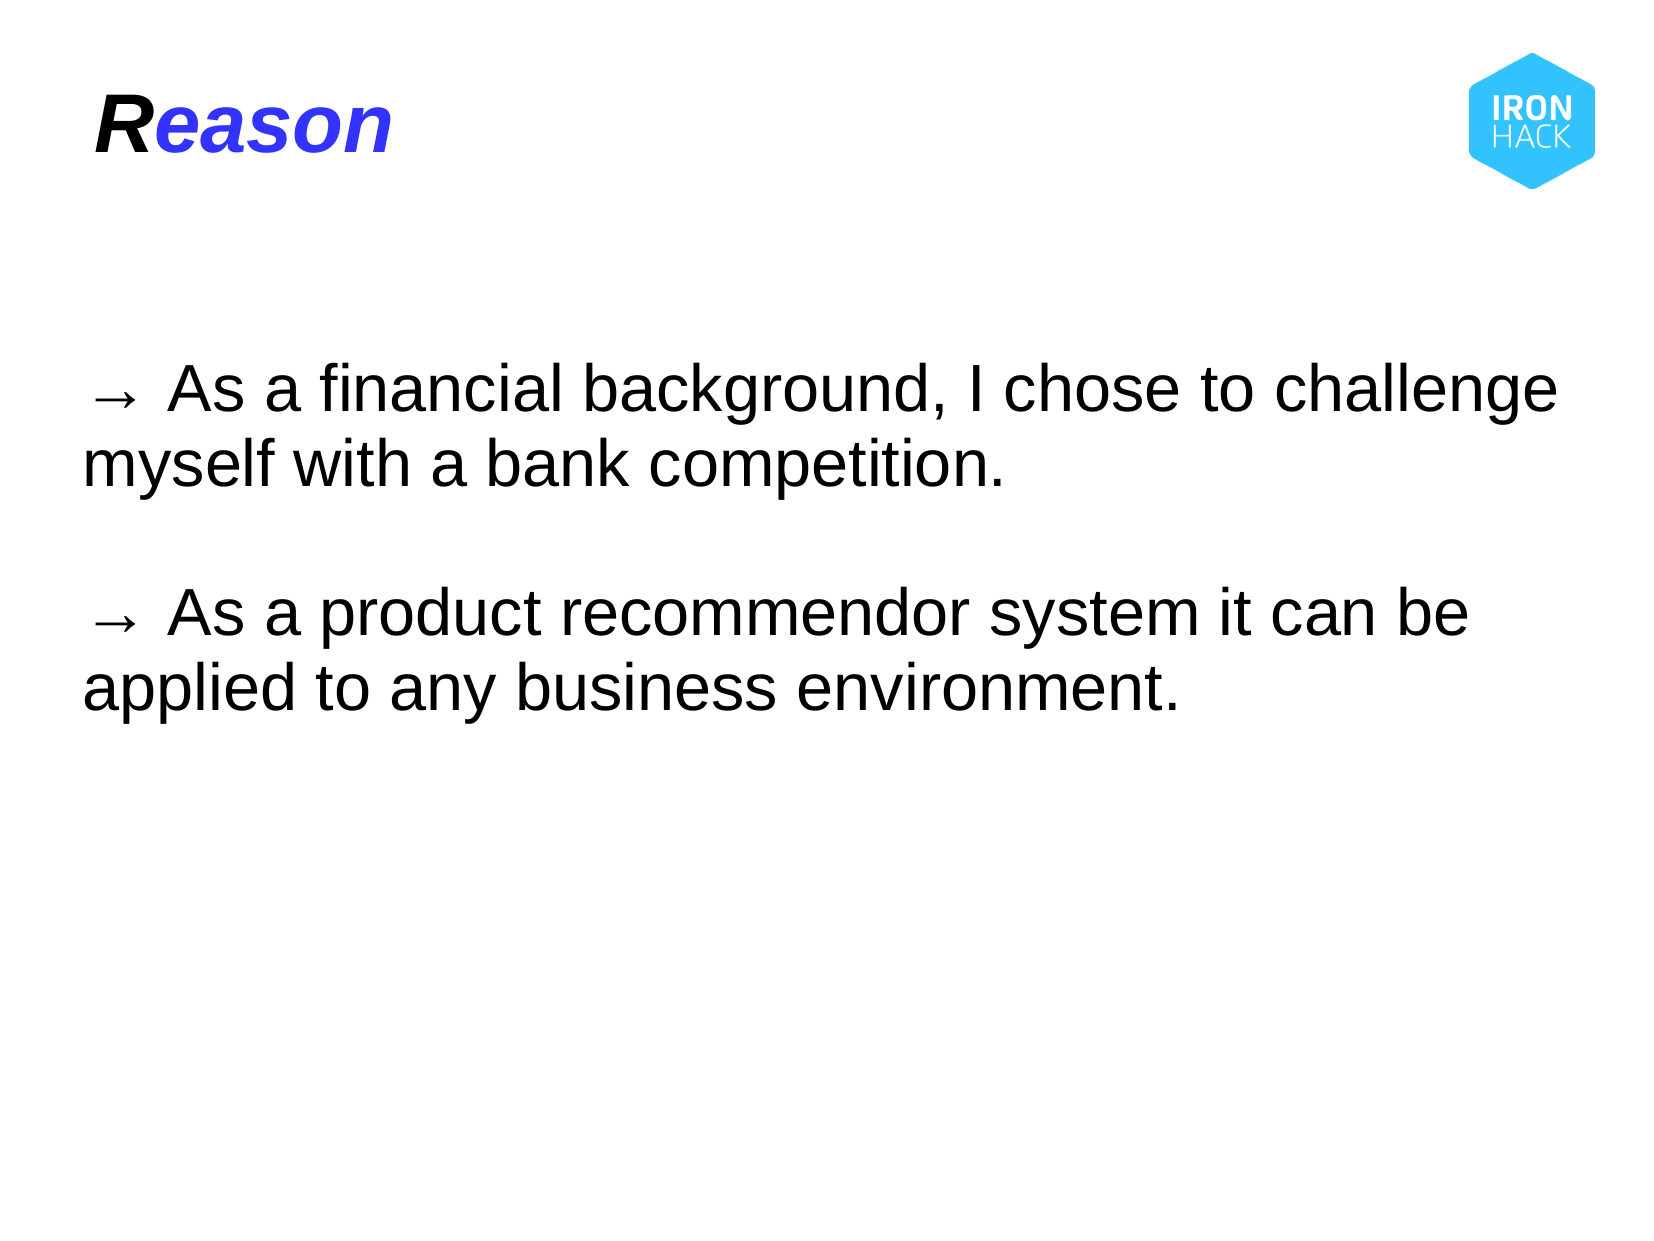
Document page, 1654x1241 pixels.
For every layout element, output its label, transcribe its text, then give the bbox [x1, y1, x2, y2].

subtitle → As a financial background, I chose to challenge myself with a bank competition. → As a product recommendor system it can be applied to any business environment. [82, 290, 1571, 1010]
picture [1469, 53, 1595, 190]
title Reason [70, 76, 1559, 449]
